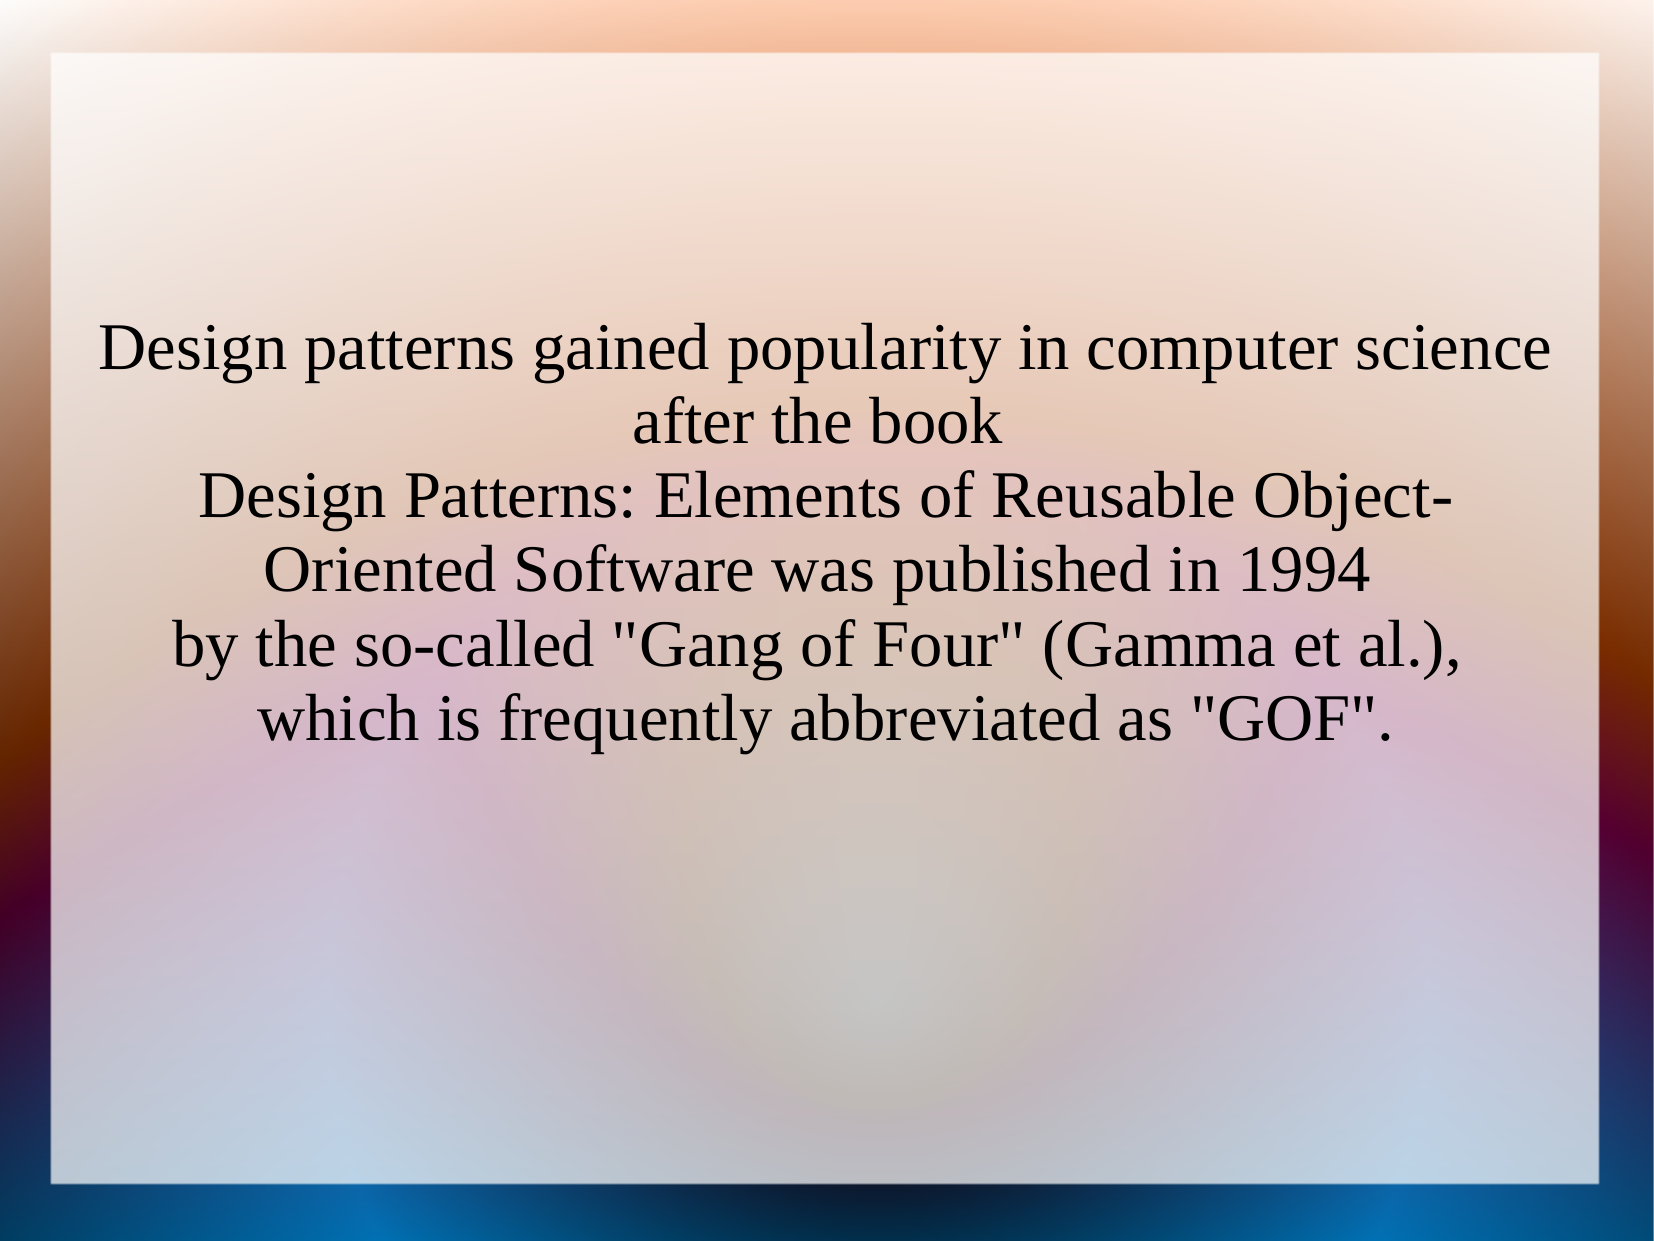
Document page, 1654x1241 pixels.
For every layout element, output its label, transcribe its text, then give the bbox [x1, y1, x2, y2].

subtitle Design patterns gained popularity in computer science after the book Design Patterns: Elements of Reusable Object-Oriented Software was published in 1994 by the so-called "Gang of Four" (Gamma et al.), which is frequently abbreviated as "GOF". [82, 55, 1571, 1010]
picture [0, 0, 1654, 1241]
